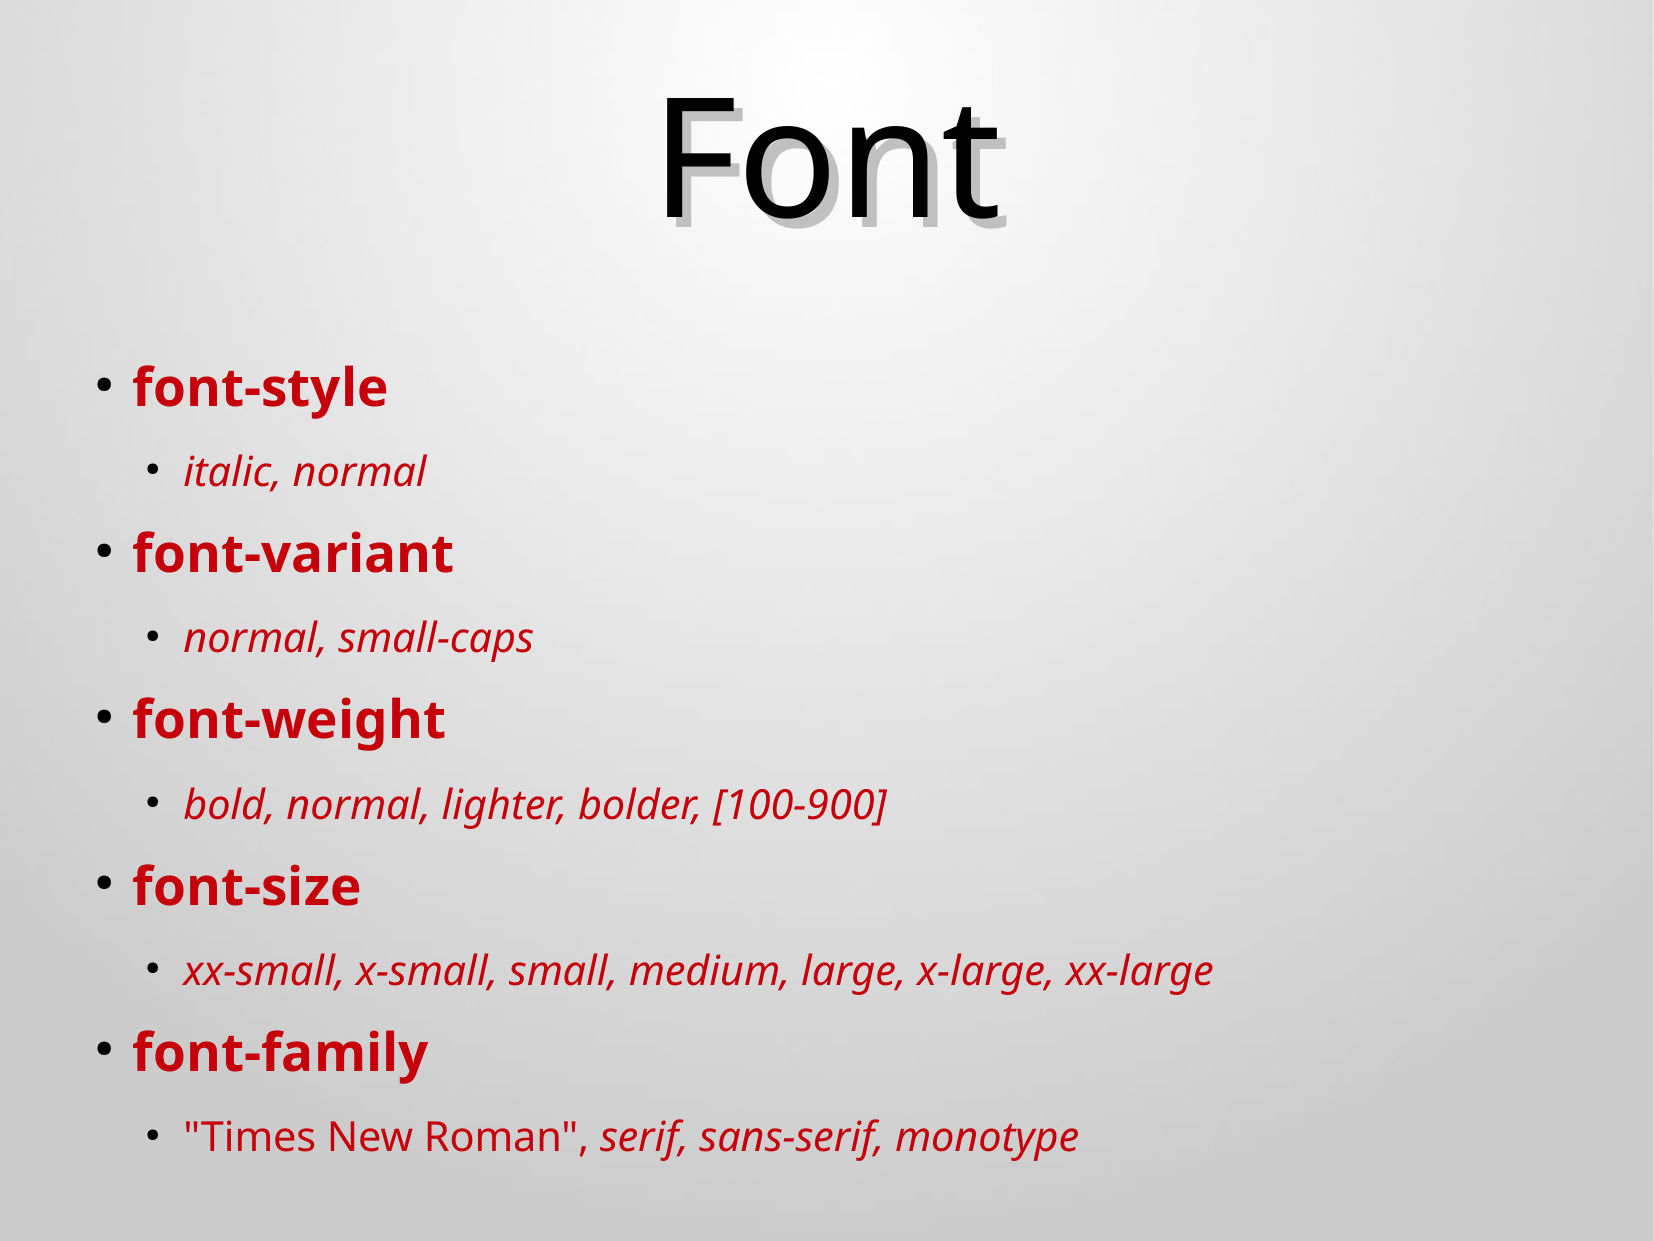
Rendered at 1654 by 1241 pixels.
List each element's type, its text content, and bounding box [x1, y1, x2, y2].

list font-style italic, normal font-variant normal, small-caps font-weight bold, normal, lighter, bolder, [100-900] font-size xx-small, x-small, small, medium, large, x-large, xx-large font-family "Times New Roman", serif, sans-serif, monotype [82, 349, 1571, 1168]
title Font [82, 49, 1571, 257]
picture [0, 0, 1654, 1241]
